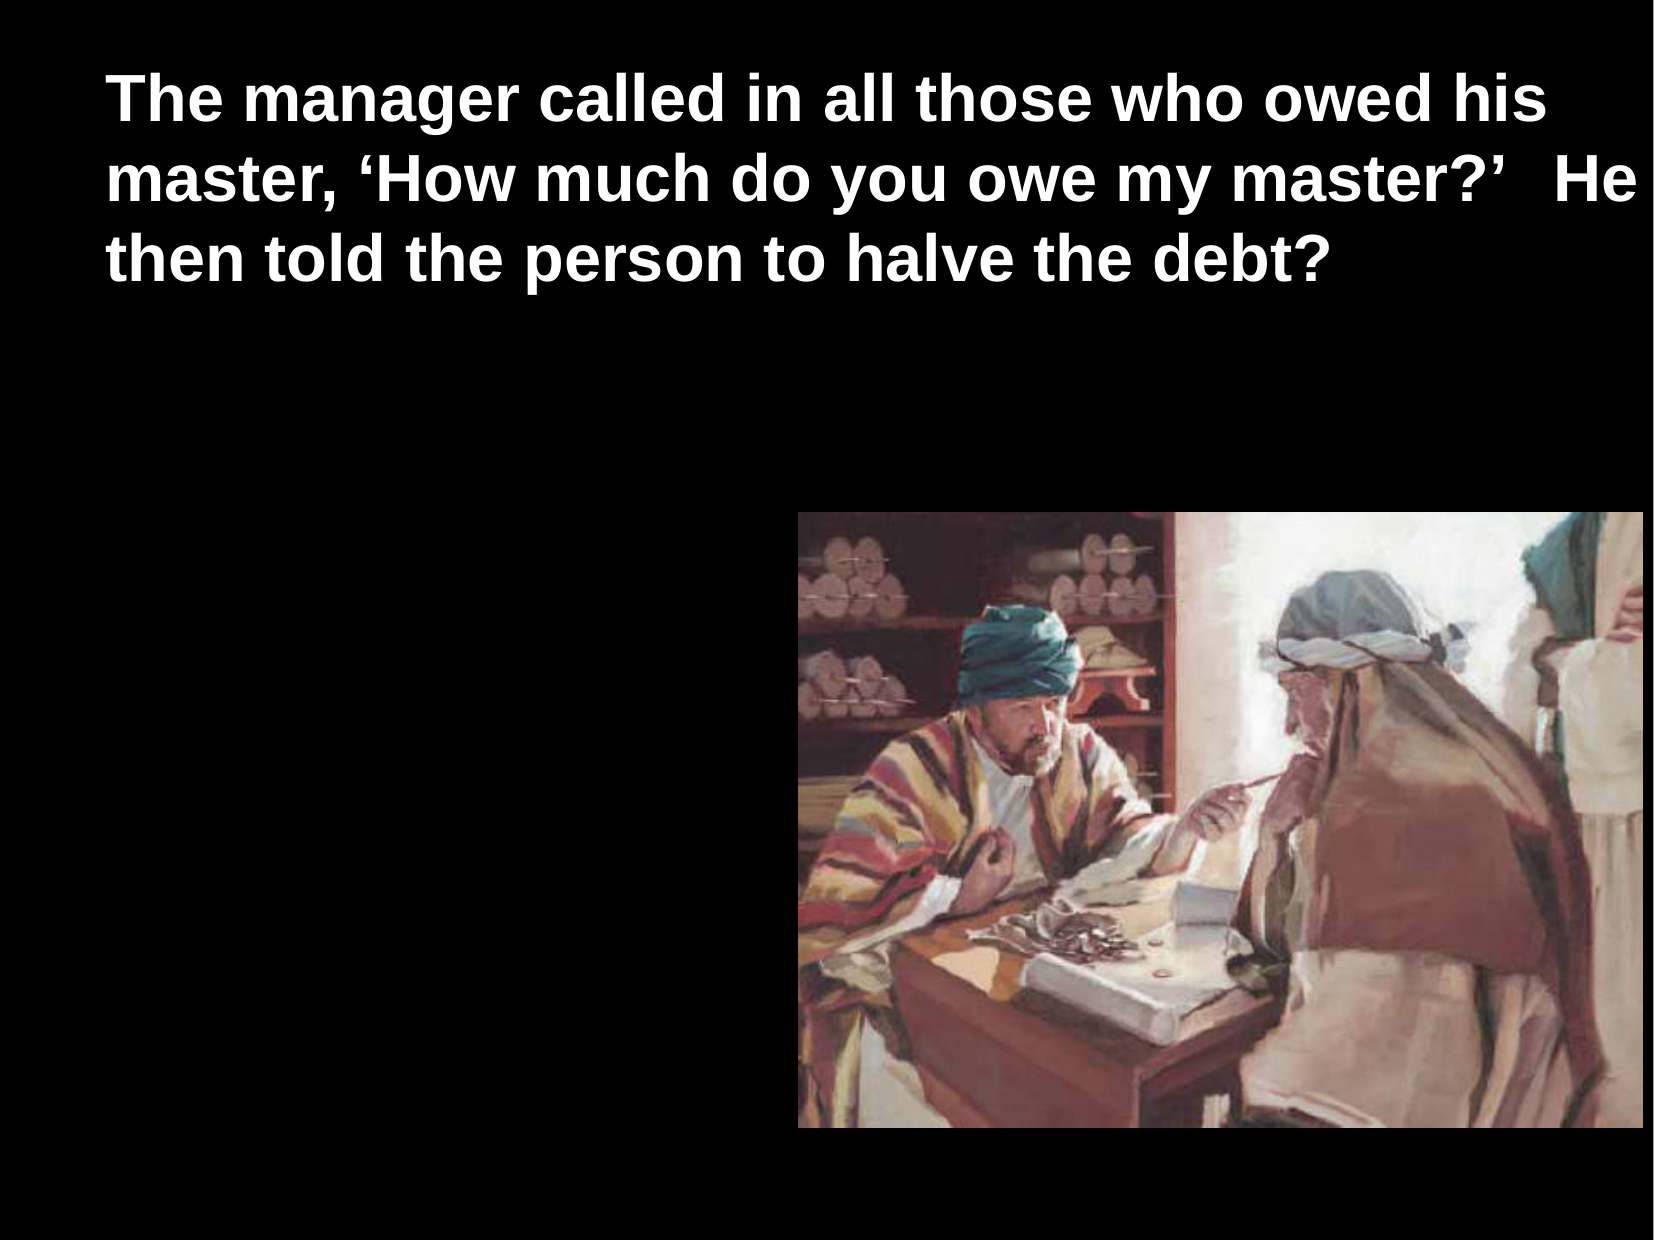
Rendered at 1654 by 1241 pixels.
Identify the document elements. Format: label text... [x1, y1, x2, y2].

picture [798, 512, 1643, 1128]
text_box The manager called in all those who owed his master, ‘How much do you owe my master?’ He then told the person to halve the debt? [90, 46, 1654, 303]
